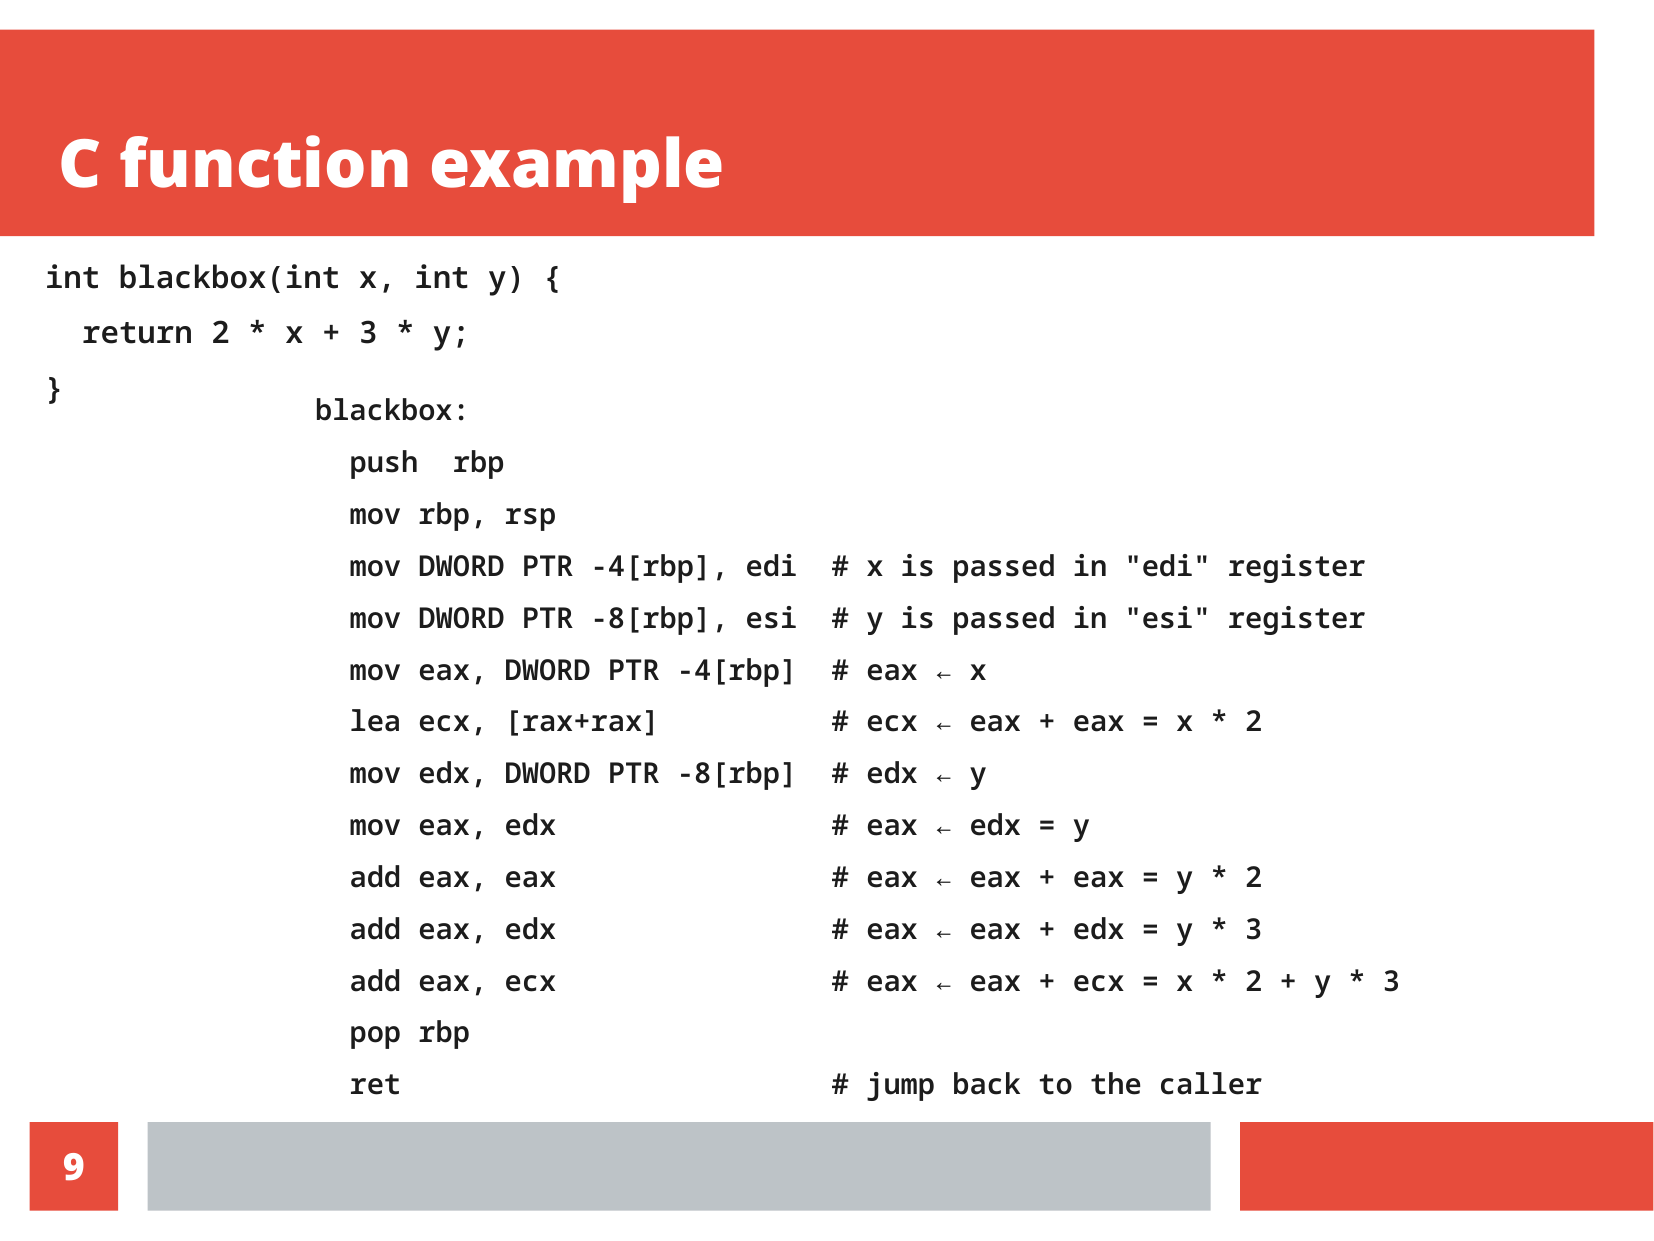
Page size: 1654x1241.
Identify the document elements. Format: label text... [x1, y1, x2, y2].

title C function example [59, 59, 1595, 207]
list int blackbox(int x, int y) { return 2 * x + 3 * y; } [45, 255, 841, 411]
list blackbox: push rbp mov rbp, rsp mov DWORD PTR -4[rbp], edi # x is passed in "edi" register mov DWORD PTR -8[rbp], esi # y is passed in "esi" register mov eax, DWORD PTR -4[rbp] # eax ← x lea ecx, [rax+rax] # ecx ← eax + eax = x * 2 mov edx, DWORD PTR -8[rbp] # edx ← y mov eax, edx # eax ← edx = y add eax, eax # eax ← eax + eax = y * 2 add eax, edx # eax ← eax + edx = y * 3 add eax, ecx # eax ← eax + ecx = x * 2 + y * 3 pop rbp ret # jump back to the caller [315, 390, 1591, 1111]
